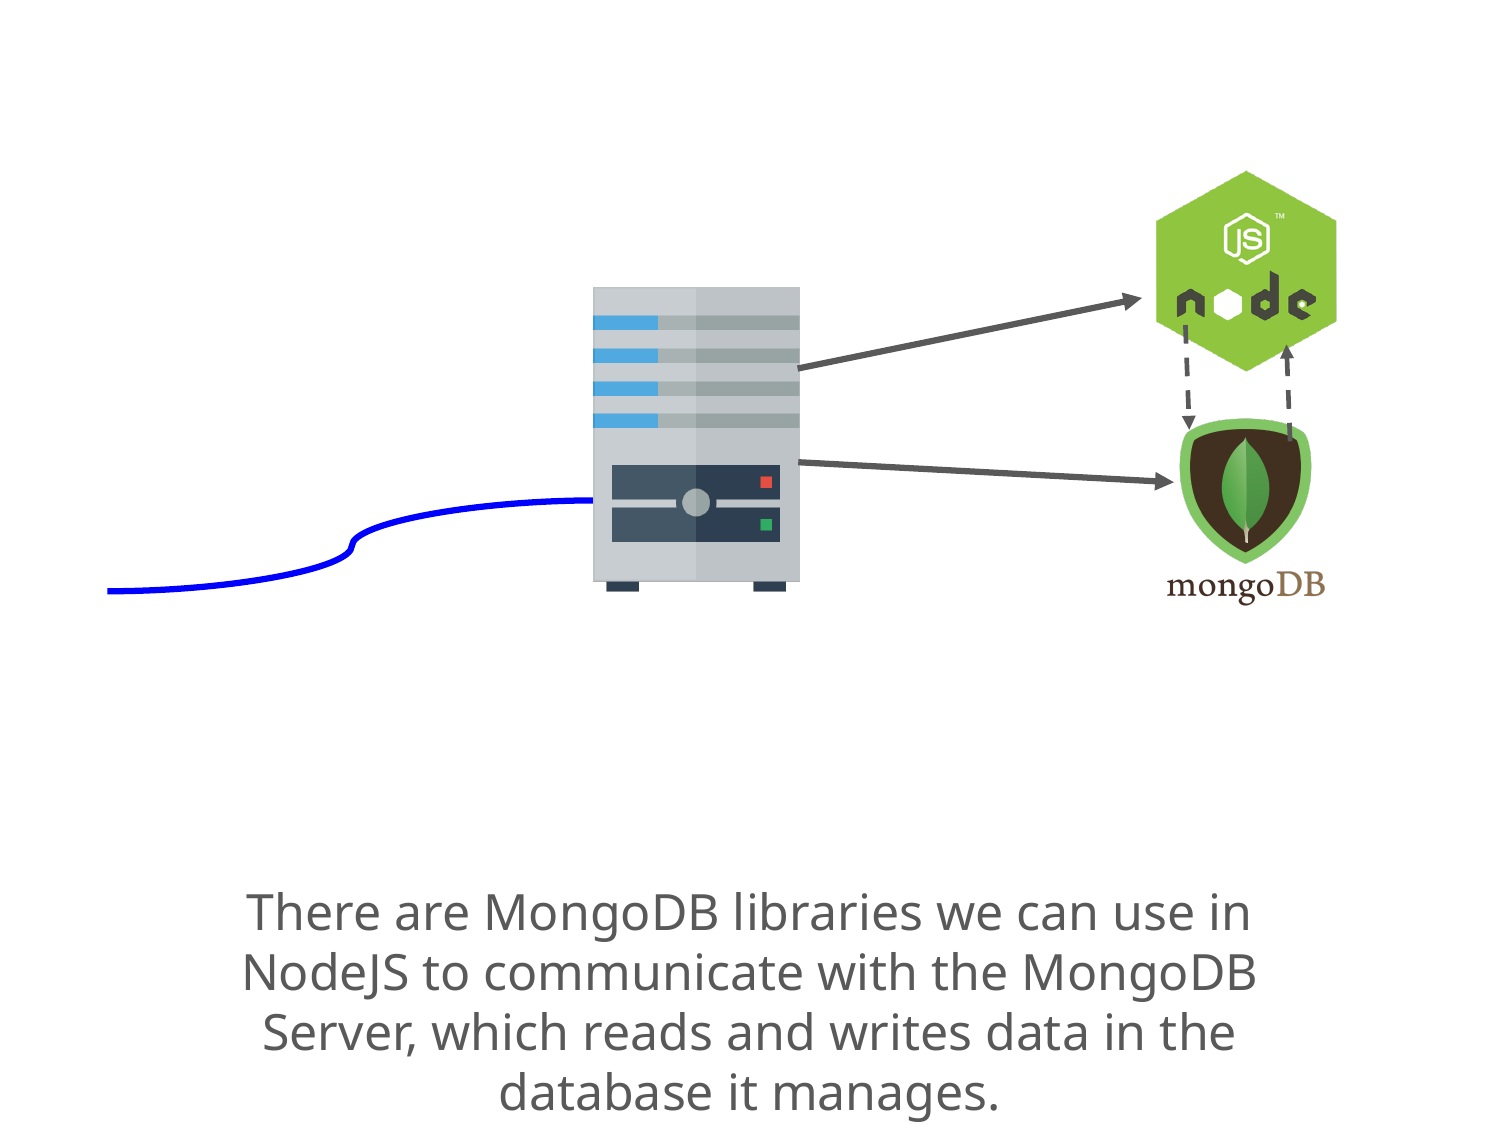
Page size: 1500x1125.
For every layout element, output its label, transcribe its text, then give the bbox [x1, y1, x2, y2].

list There are MongoDB libraries we can use in NodeJS to communicate with the MongoDB Server, which reads and writes data in the database it manages. [148, 865, 1352, 1044]
picture [531, 280, 857, 606]
picture [1142, 168, 1349, 375]
picture [1142, 391, 1349, 634]
